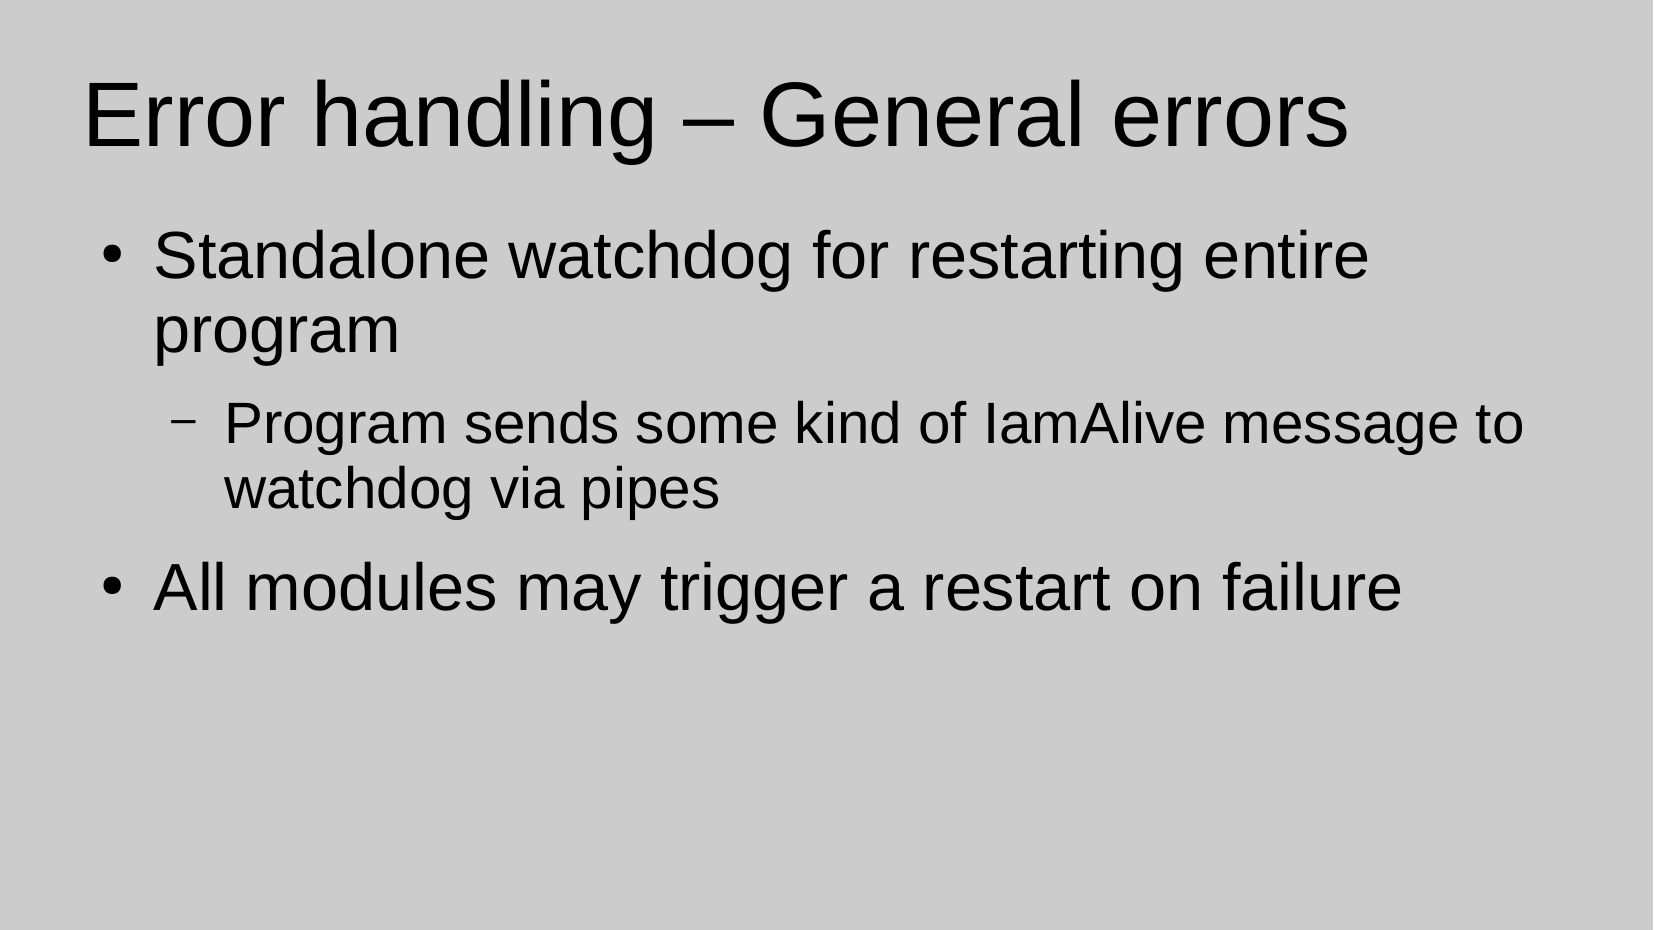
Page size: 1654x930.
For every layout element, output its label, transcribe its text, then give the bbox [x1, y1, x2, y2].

title Error handling – General errors [82, 37, 1571, 193]
list Standalone watchdog for restarting entire program Program sends some kind of IamAlive message to watchdog via pipes All modules may trigger a restart on failure [82, 217, 1571, 757]
